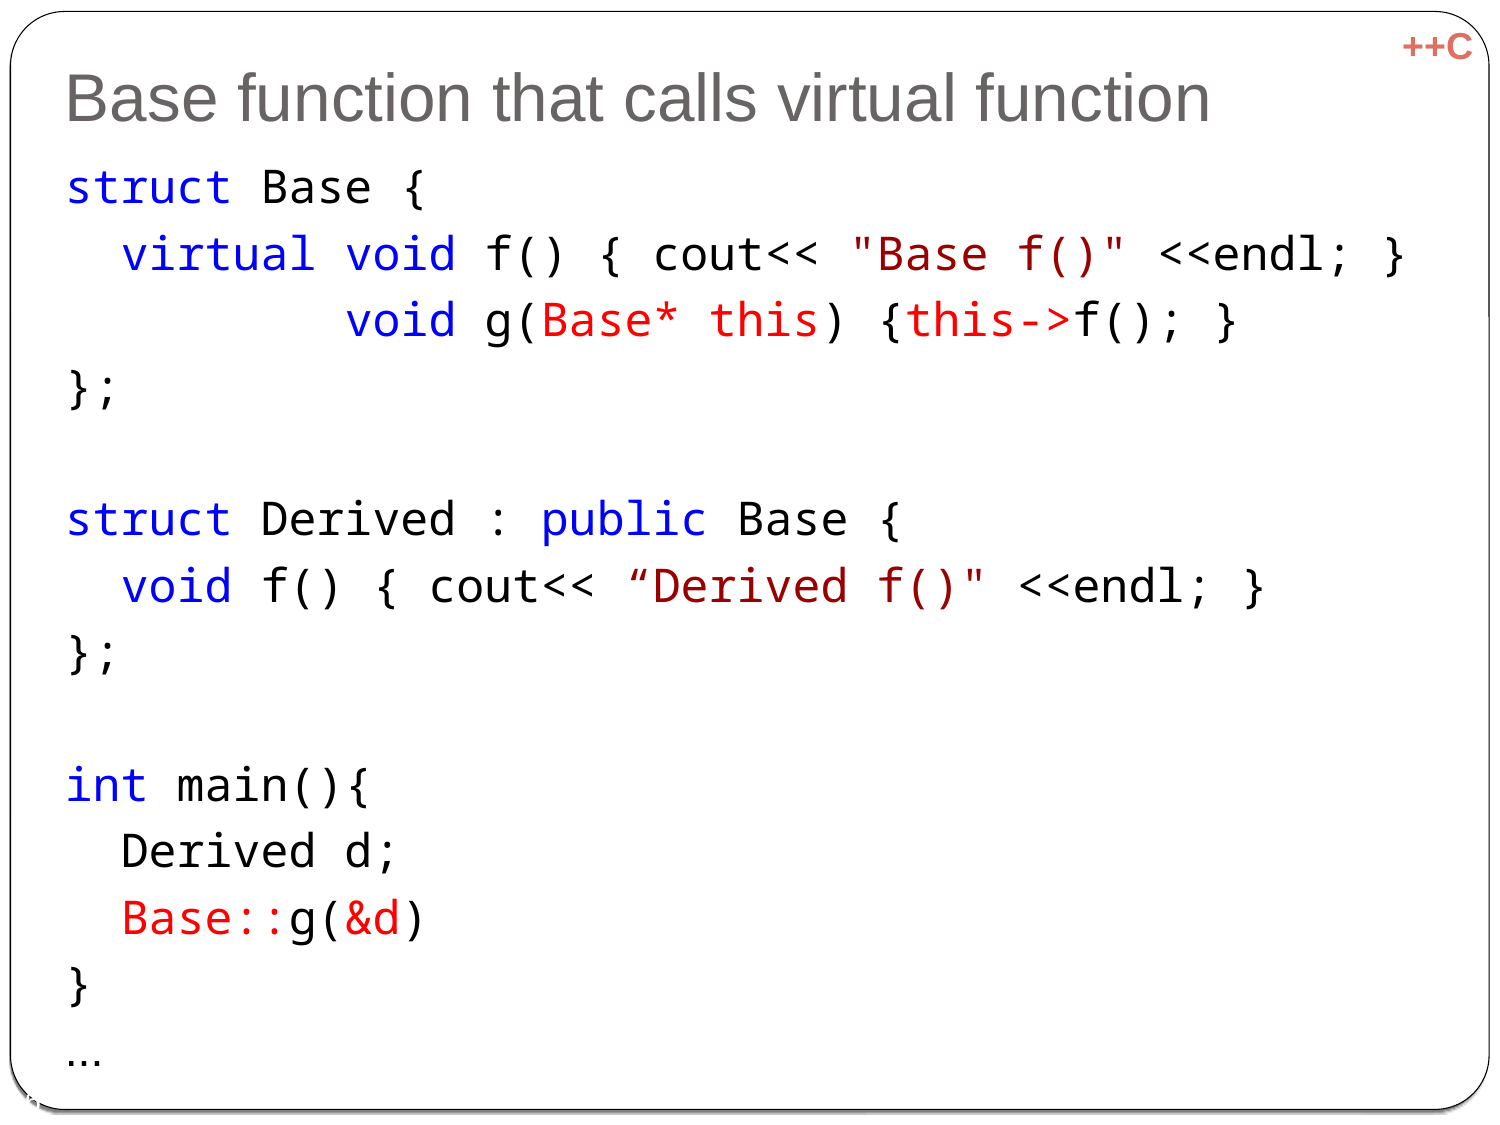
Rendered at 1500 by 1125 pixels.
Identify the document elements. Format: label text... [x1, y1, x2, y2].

title Base function that calls virtual function [50, 45, 1450, 149]
list struct Base { virtual void f() { cout<< "Base f()" <<endl; } void g(Base* this) {this->f(); } }; struct Derived : public Base { void f() { cout<< “Derived f()" <<endl; } }; int main(){ Derived d; Base::g(&d) } ... [50, 149, 1488, 1088]
slide_number <number> [0, 1074, 50, 1125]
